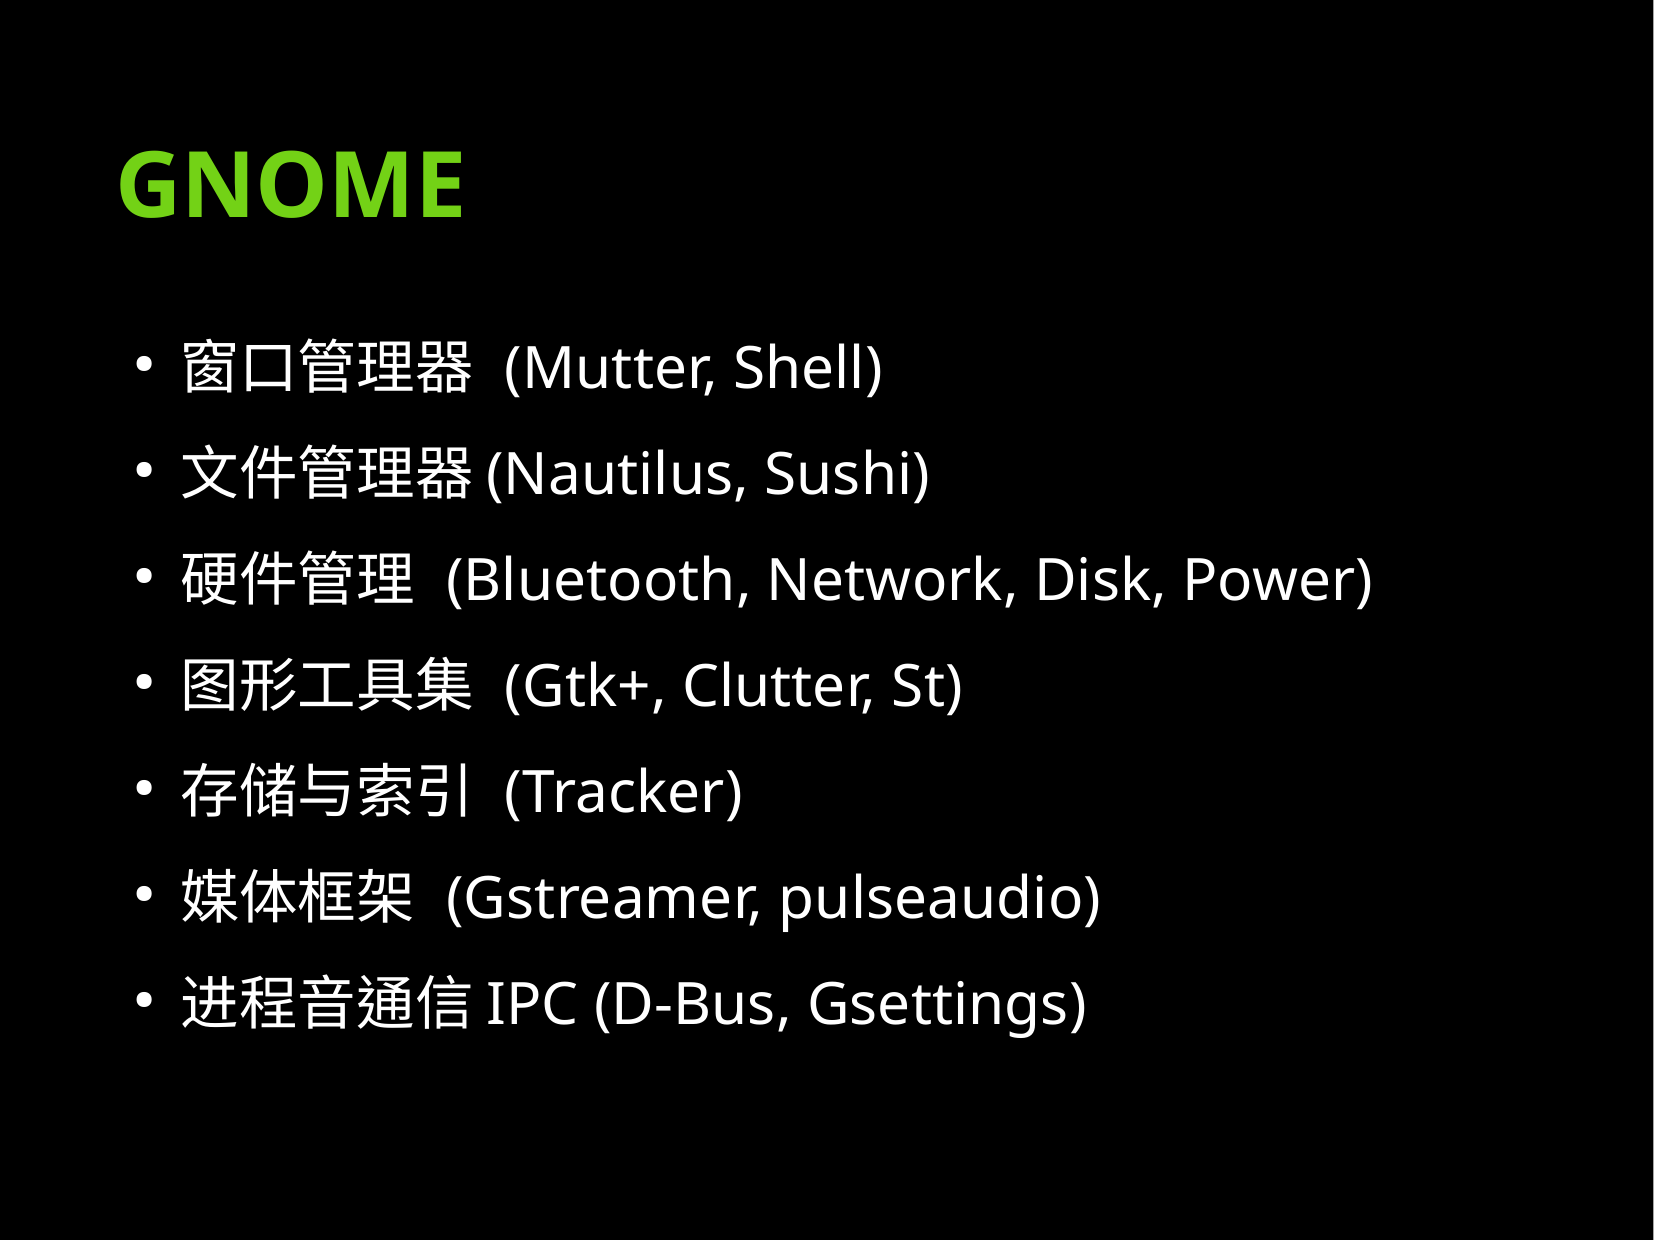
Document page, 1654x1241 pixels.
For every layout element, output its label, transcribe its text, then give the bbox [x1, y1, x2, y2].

title GNOME [115, 78, 1539, 287]
list 窗口管理器 (Mutter, Shell) 文件管理器(Nautilus, Sushi) 硬件管理 (Bluetooth, Network, Disk, Power) 图形工具集 (Gtk+, Clutter, St) 存储与索引 (Tracker) 媒体框架 (Gstreamer, pulseaudio) 进程音通信IPC (D-Bus, Gsettings) [118, 325, 1536, 1045]
